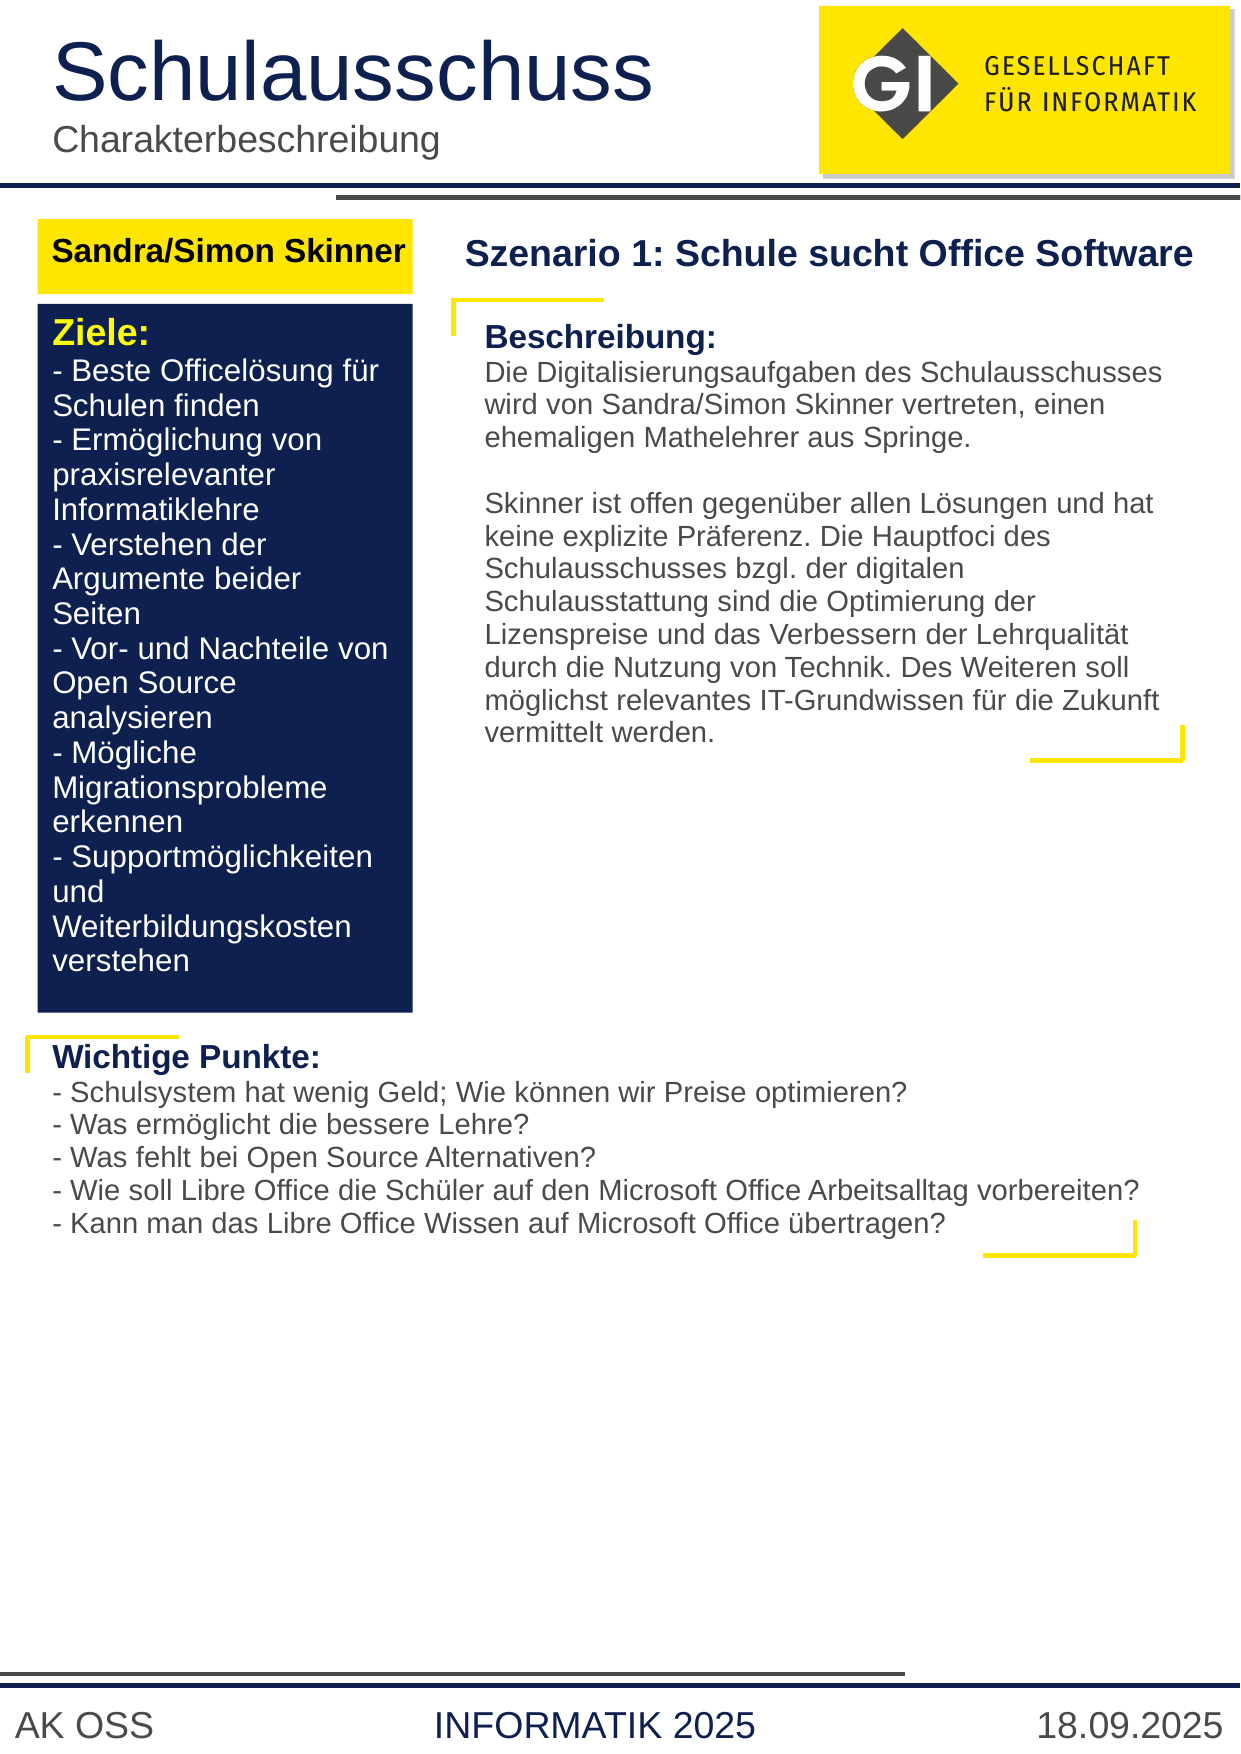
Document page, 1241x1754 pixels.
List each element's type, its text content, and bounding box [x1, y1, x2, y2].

text_box [819, 5, 1231, 174]
text_box AK OSS [0, 1697, 170, 1754]
text_box [37, 986, 413, 1013]
text_box INFORMATIK 2025 [419, 1697, 772, 1754]
text_box Ziele: - Beste Officelösung für Schulen finden - Ermöglichung von praxisrelevanter Informatiklehre - Verstehen der Argumente beider Seiten - Vor- und Nachteile von Open Source analysieren - Mögliche Migrationsprobleme erkennen - Supportmöglichkeiten und Weiterbildungskosten verstehen [37, 303, 413, 986]
text_box Szenario 1: Schule sucht Office Software [450, 225, 1238, 324]
text_box Wichtige Punkte: - Schulsystem hat wenig Geld; Wie können wir Preise optimieren? - Was ermöglicht die bessere Lehre? - Was fehlt bei Open Source Alternativen? - Wie soll Libre Office die Schüler auf den Microsoft Office Arbeitsalltag vorbereiten? - Kann man das Libre Office Wissen auf Microsoft Office übertragen? [37, 1031, 1168, 1409]
picture [853, 28, 1196, 139]
text_box Beschreibung: Die Digitalisierungsaufgaben des Schulausschusses wird von Sandra/Simon Skinner vertreten, einen ehemaligen Mathelehrer aus Springe. Skinner ist offen gegenüber allen Lösungen und hat keine explizite Präferenz. Die Hauptfoci des Schulausschusses bzgl. der digitalen Schulausstattung sind die Optimierung der Lizenspreise und das Verbessern der Lehrqualität durch die Nutzung von Technik. Des Weiteren soll möglichst relevantes IT-Grundwissen für die Zukunft vermittelt werden. [469, 311, 1201, 889]
text_box 18.09.2025 [1021, 1697, 1239, 1754]
text_box [37, 219, 413, 225]
text_box Schulausschuss Charakterbeschreibung [37, 18, 788, 169]
text_box Sandra/Simon Skinner [12, 225, 450, 324]
